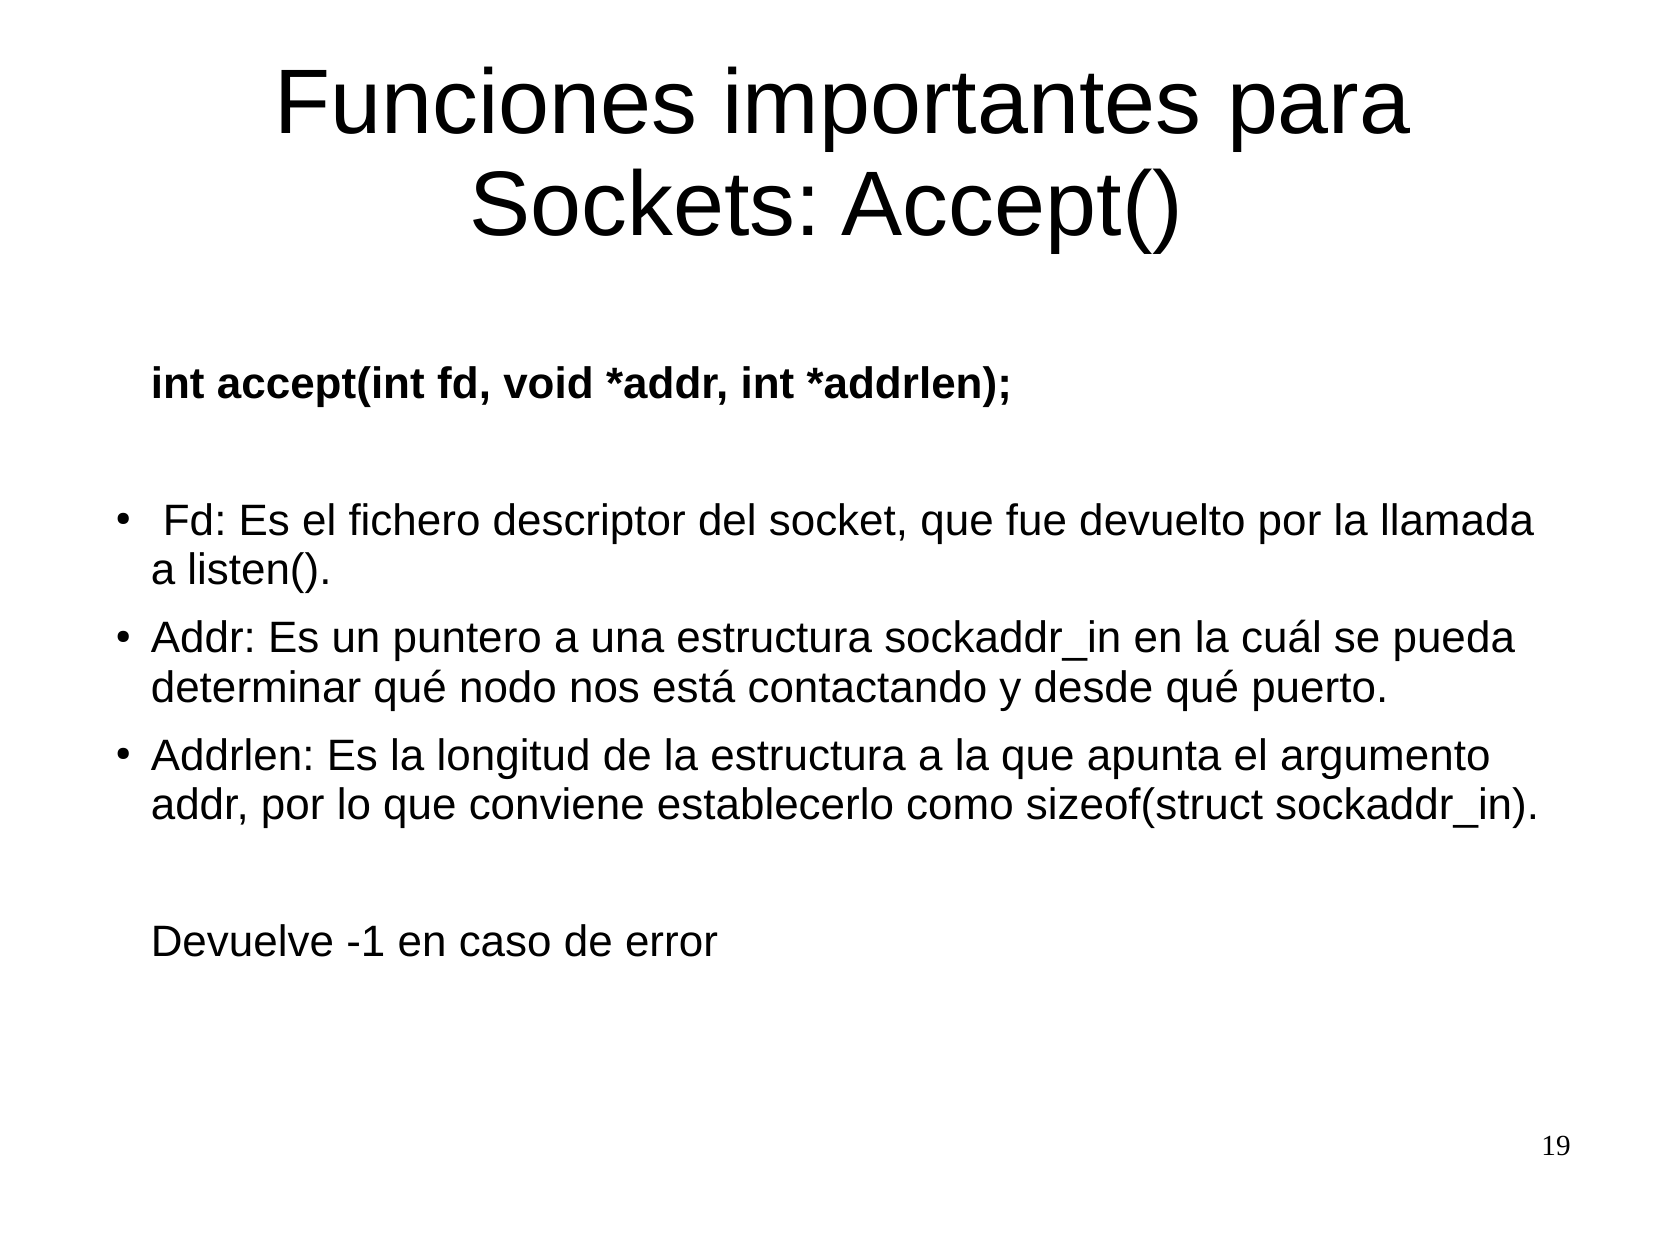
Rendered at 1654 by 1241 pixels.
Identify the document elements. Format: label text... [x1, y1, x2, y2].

title Funciones importantes para Sockets: Accept() [82, 49, 1571, 257]
list int accept(int fd, void *addr, int *addrlen); Fd: Es el fichero descriptor del socket, que fue devuelto por la llamada a listen(). Addr: Es un puntero a una estructura sockaddr_in en la cuál se pueda determinar qué nodo nos está contactando y desde qué puerto. Addrlen: Es la longitud de la estructura a la que apunta el argumento addr, por lo que conviene establecerlo como sizeof(struct sockaddr_in). Devuelve -1 en caso de error [103, 290, 1560, 1010]
